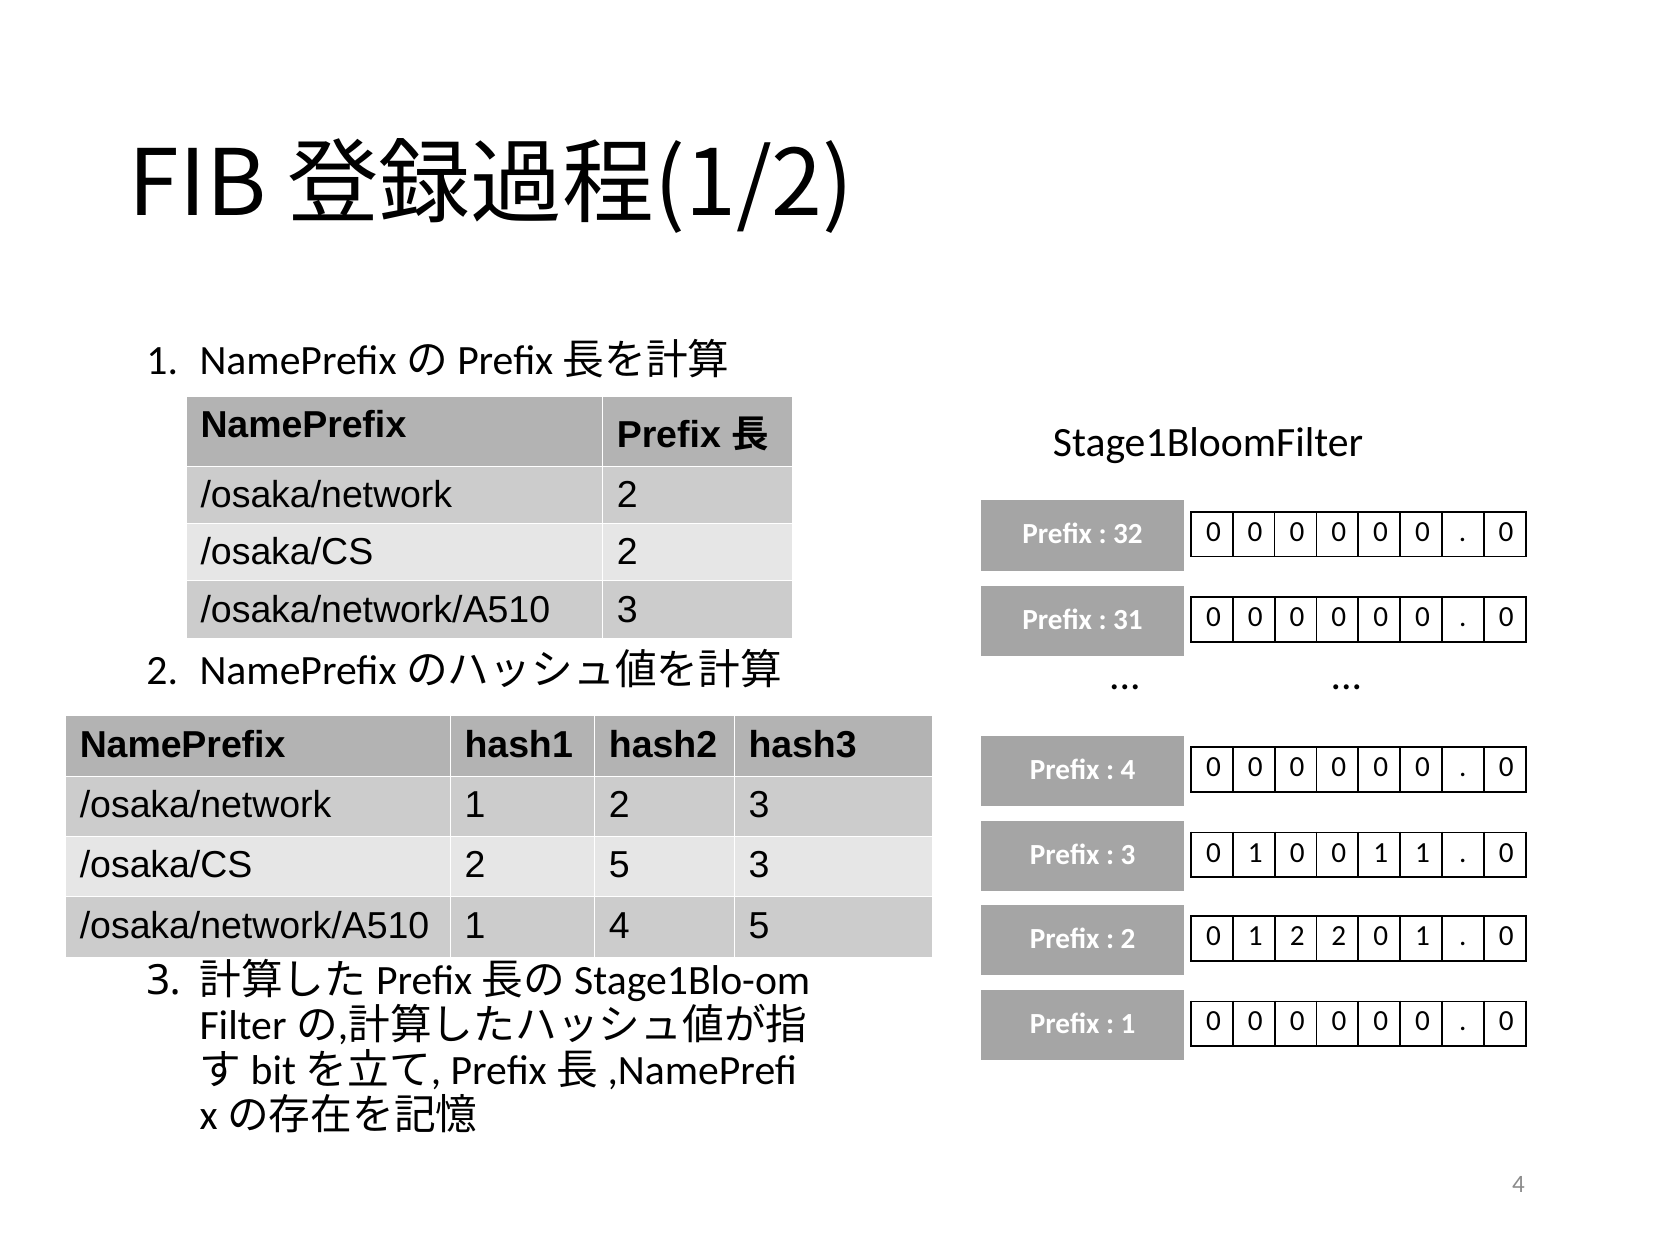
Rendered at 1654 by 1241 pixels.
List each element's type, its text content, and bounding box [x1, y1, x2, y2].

table_cell 3 [603, 581, 792, 638]
table_header NamePrefix [66, 716, 450, 776]
table_header 0 [1401, 1002, 1441, 1045]
table_cell 5 [595, 837, 734, 896]
table_header 1 [1234, 833, 1274, 876]
table_header 0 [1276, 748, 1316, 791]
list NamePrefix の Prefix 長を計算 NamePrefix のハッシュ値を計算 計算した Prefix 長の Stage1Blo-omFilter の,計算したハッシュ値が指す bit を立て, Prefix 長 ,NamePrefix の存在を記憶 [113, 330, 827, 715]
table_header . [1443, 833, 1483, 876]
table_header 0 [1234, 1002, 1274, 1045]
table_header Prefix 長 [603, 397, 792, 466]
table_cell 1 [451, 777, 594, 836]
table_header 0 [1192, 748, 1232, 791]
table_header 0 [1359, 1002, 1399, 1045]
list Stage1BloomFilter ... ... [881, 413, 1595, 745]
table_header 0 [1359, 748, 1399, 791]
list NamePrefix の Prefix 長を計算 NamePrefix のハッシュ値を計算 計算した Prefix 長の Stage1Blo-omFilter の,計算したハッシュ値が指す bit を立て, Prefix 長 ,NamePrefix の存在を記憶 [113, 958, 827, 1118]
table_header 0 [1192, 833, 1232, 876]
table_header 0 [1485, 748, 1525, 791]
table_cell 3 [735, 777, 932, 836]
table_header Prefix : 1 [981, 990, 1184, 1060]
table_header 0 [1317, 1002, 1357, 1045]
table_header NamePrefix [187, 397, 602, 466]
title FIB 登録過程(1/2) [113, 65, 1540, 306]
table_header 0 [1359, 917, 1399, 960]
table_header 0 [1485, 833, 1525, 876]
table_header hash3 [735, 716, 932, 776]
table_cell /osaka/network [66, 777, 450, 836]
table_header 2 [1276, 917, 1316, 960]
table_header 1 [1234, 917, 1274, 960]
table_header 0 [1276, 833, 1316, 876]
table_cell /osaka/network [187, 467, 602, 523]
table_header Prefix : 2 [981, 905, 1184, 975]
table_header 0 [1234, 748, 1274, 791]
table_cell 5 [735, 897, 932, 957]
slide_number <番号> [1167, 1149, 1540, 1216]
table_header 2 [1317, 917, 1357, 960]
table_cell 2 [603, 467, 792, 523]
table_header . [1443, 917, 1483, 960]
table_header 1 [1401, 917, 1441, 960]
table_cell 3 [735, 837, 932, 896]
table_header . [1443, 1002, 1483, 1045]
table_cell 2 [603, 524, 792, 580]
table_header Prefix : 4 [981, 745, 1184, 806]
table_cell /osaka/CS [187, 524, 602, 580]
table_header 1 [1359, 833, 1399, 876]
table_header 0 [1485, 1002, 1525, 1045]
table_header 0 [1317, 833, 1357, 876]
table_cell /osaka/CS [66, 837, 450, 896]
table_header 0 [1485, 917, 1525, 960]
table_cell 2 [451, 837, 594, 896]
table_cell 1 [451, 897, 594, 957]
table_header hash2 [595, 716, 734, 776]
table_header 0 [1276, 1002, 1316, 1045]
table_cell 2 [595, 777, 734, 836]
table_header 0 [1317, 748, 1357, 791]
table_header Prefix : 3 [981, 821, 1184, 891]
table_header 0 [1192, 917, 1232, 960]
table_cell 4 [595, 897, 734, 957]
table_cell /osaka/network/A510 [187, 581, 602, 638]
table_cell /osaka/network/A510 [66, 897, 450, 957]
table_header hash1 [451, 716, 594, 776]
table_header 1 [1401, 833, 1441, 876]
table_header . [1443, 748, 1483, 791]
table_header 0 [1401, 748, 1441, 791]
table_header 0 [1192, 1002, 1232, 1045]
